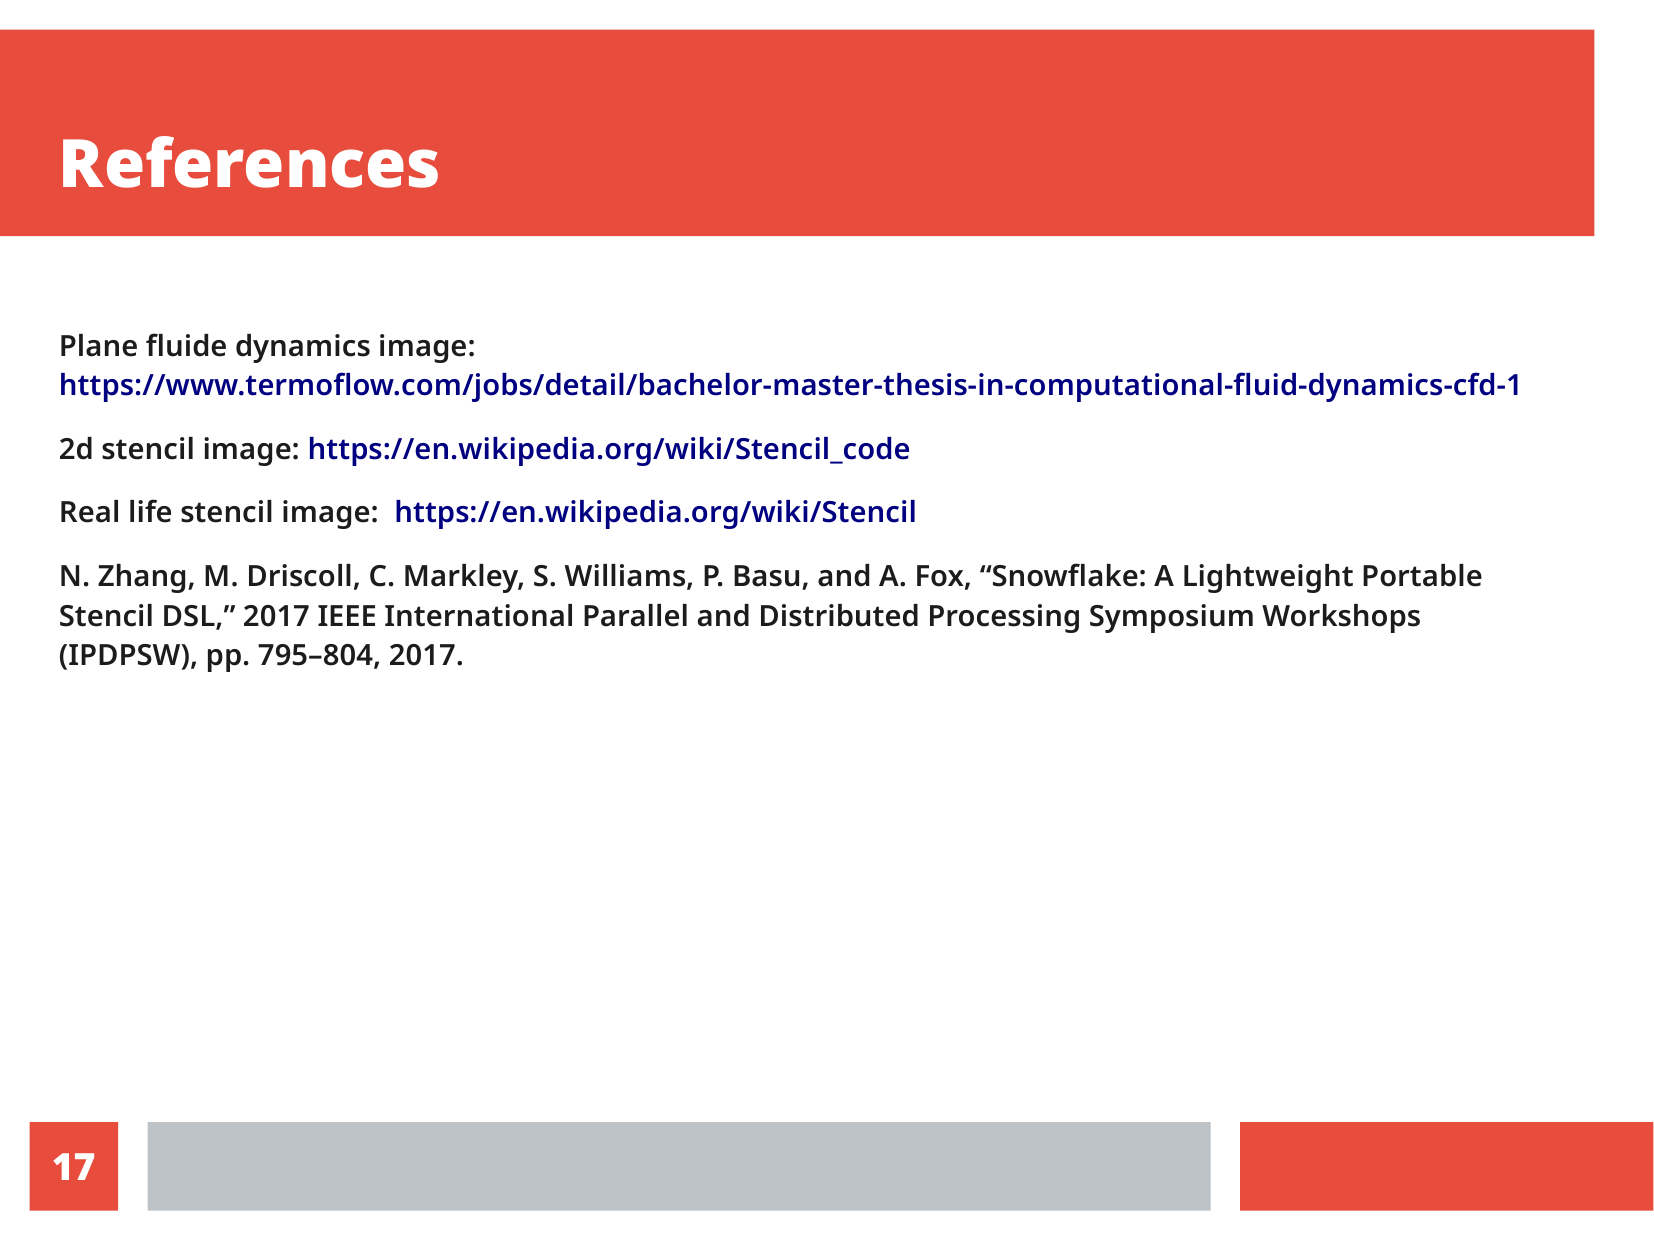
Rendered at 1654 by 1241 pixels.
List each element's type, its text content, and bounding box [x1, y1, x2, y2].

list Plane fluide dynamics image: https://www.termoflow.com/jobs/detail/bachelor-master-thesis-in-computational-fluid-dynamics-cfd-1 2d stencil image: https://en.wikipedia.org/wiki/Stencil_code Real life stencil image: https://en.wikipedia.org/wiki/Stencil N. Zhang, M. Driscoll, C. Markley, S. Williams, P. Basu, and A. Fox, “Snowflake: A Lightweight Portable Stencil DSL,” 2017 IEEE International Parallel and Distributed Processing Symposium Workshops (IPDPSW), pp. 795–804, 2017. [59, 324, 1565, 1093]
title References [59, 59, 1595, 207]
